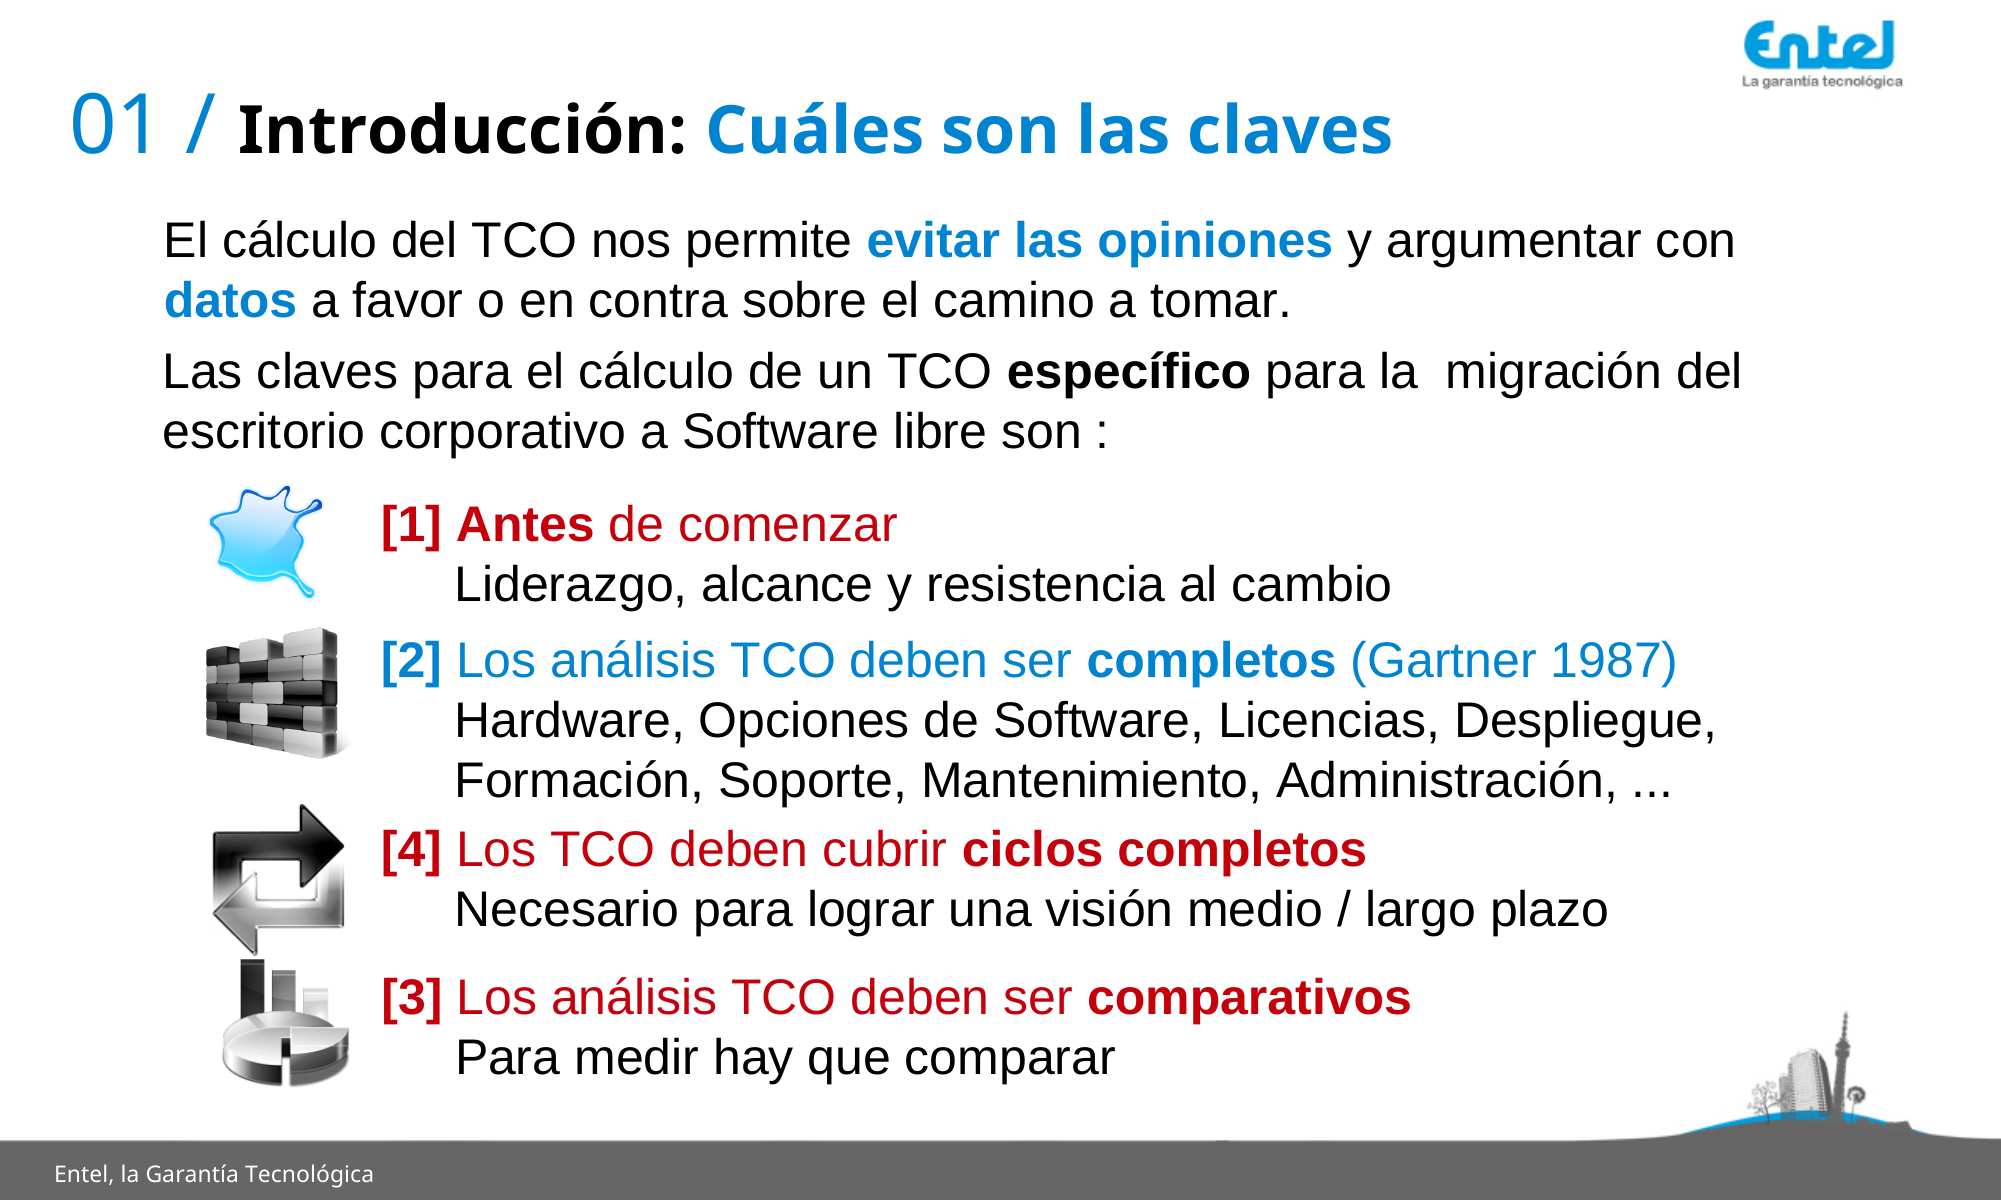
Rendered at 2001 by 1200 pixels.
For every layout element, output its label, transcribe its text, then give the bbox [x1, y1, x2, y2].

text_box Las claves para el cálculo de un TCO específico para la migración del escritorio corporativo a Software libre son : [147, 331, 1802, 467]
text_box [2] Los análisis TCO deben ser completos (Gartner 1987) Hardware, Opciones de Software, Licencias, Despliegue, Formación, Soporte, Mantenimiento, Administración, ... [366, 620, 1802, 816]
text_box 01 / Introducción: Cuáles son las claves [51, 60, 1772, 202]
text_box [4] Los TCO deben cubrir ciclos completos Necesario para lograr una visión medio / largo plazo [366, 816, 1772, 1005]
text_box El cálculo del TCO nos permite evitar las opiniones y argumentar con datos a favor o en contra sobre el camino a tomar. [149, 199, 1766, 335]
text_box Entel, la Garantía Tecnológica [39, 1137, 966, 1198]
text_box [3] Los análisis TCO deben ser comparativos Para medir hay que comparar [366, 956, 1477, 1092]
picture [0, 0, 2001, 1200]
text_box [1] Antes de comenzar Liderazgo, alcance y resistencia al cambio [366, 484, 1861, 620]
